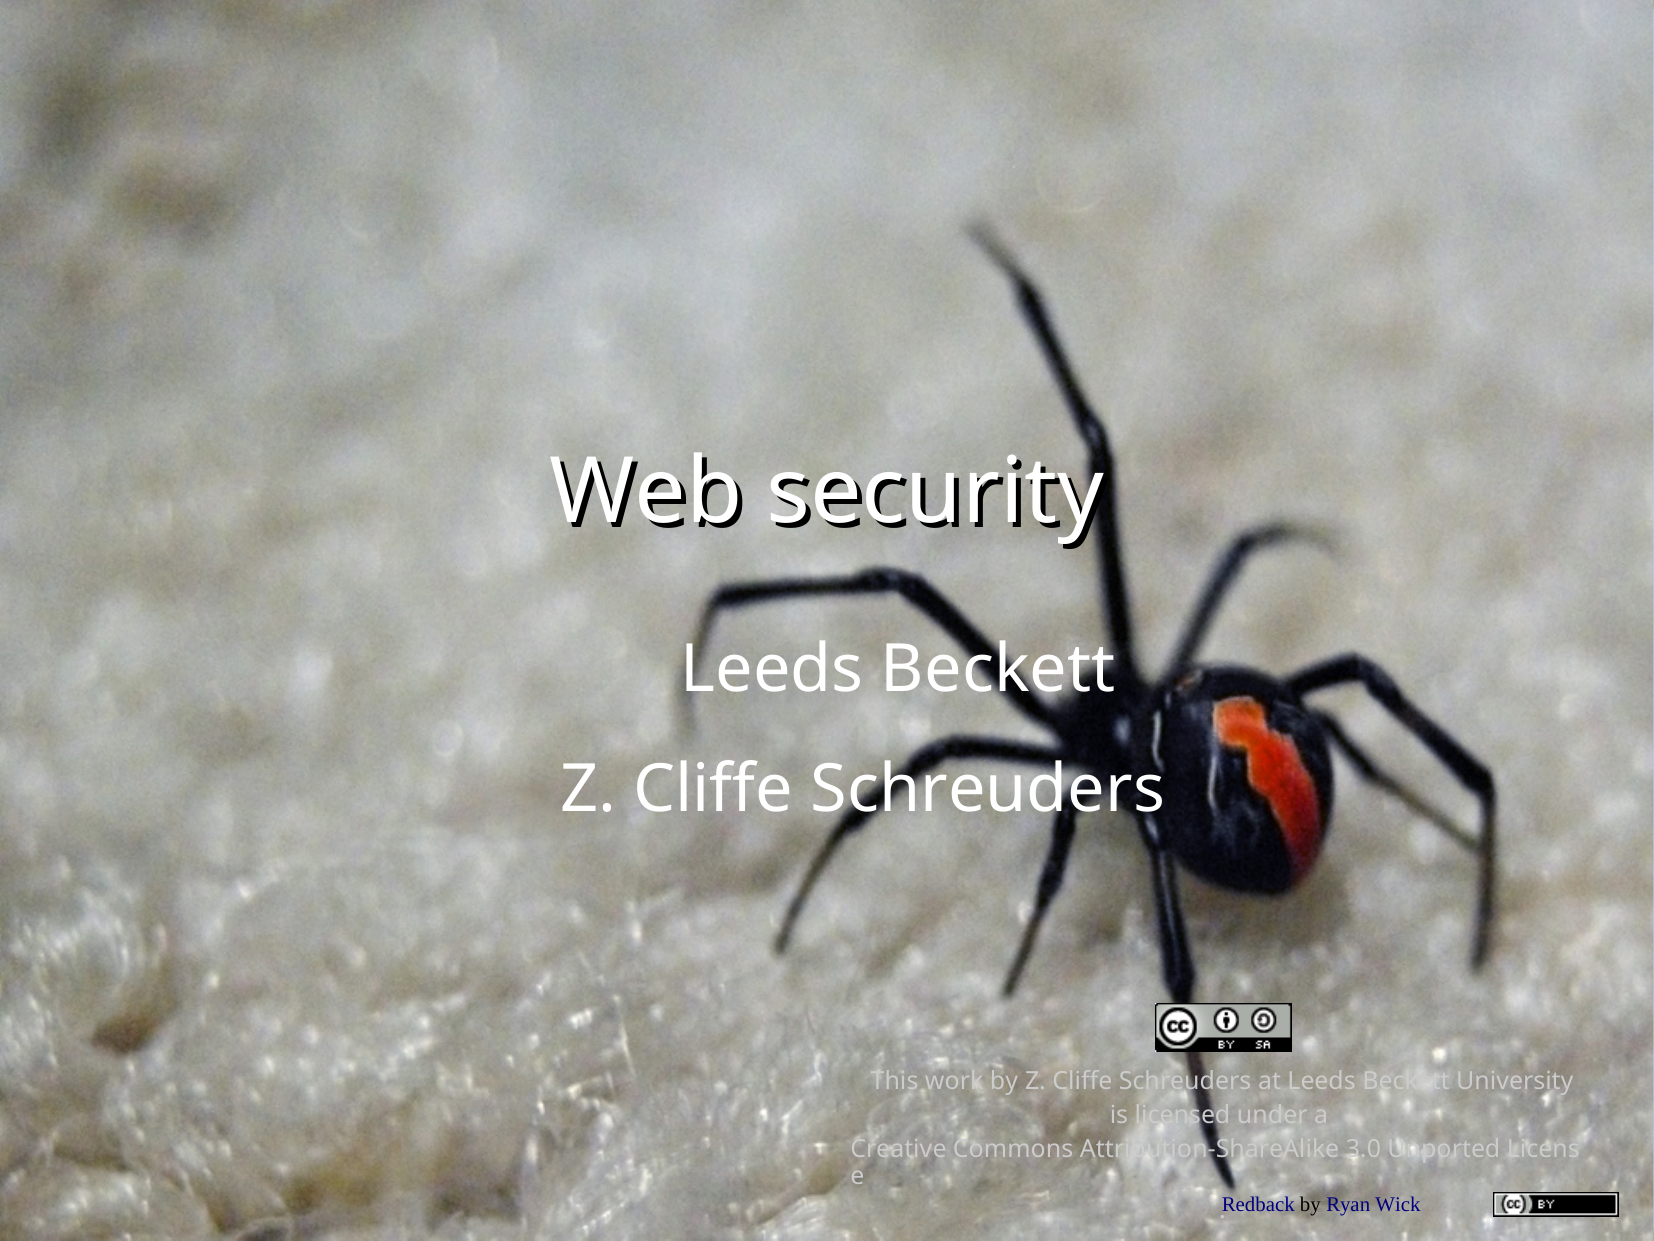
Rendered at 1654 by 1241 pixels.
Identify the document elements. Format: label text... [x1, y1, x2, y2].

text_box Redback by Ryan Wick [1216, 1192, 1477, 1225]
picture [0, 0, 1654, 1241]
list Leeds Beckett Z. Cliffe Schreuders [121, 620, 1534, 1127]
title Web security [120, 380, 1533, 595]
text_box This work by Z. Cliffe Schreuders at Leeds Beckett University is licensed under a Creative Commons Attribution-ShareAlike 3.0 Unported License. [850, 1062, 1595, 1210]
